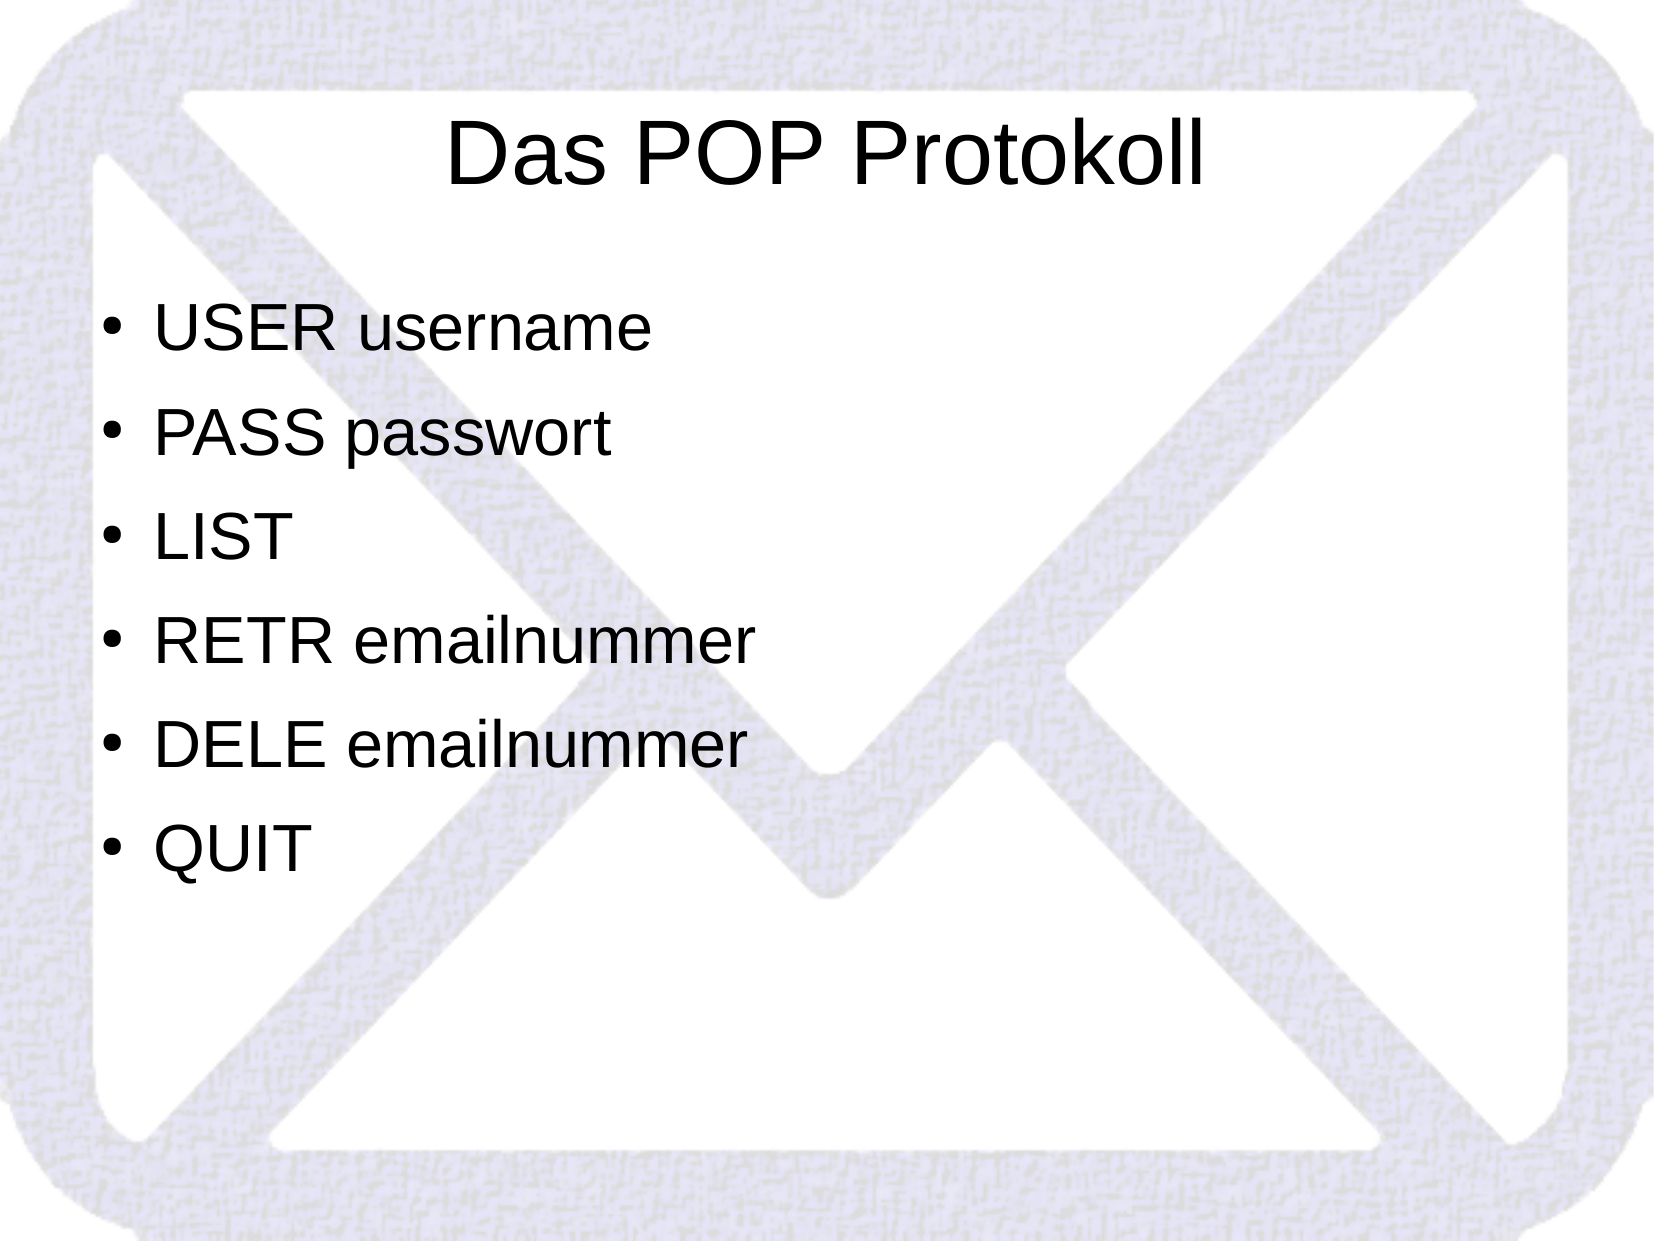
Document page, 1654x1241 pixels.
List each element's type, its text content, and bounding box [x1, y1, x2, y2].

title Das POP Protokoll [82, 49, 1571, 257]
list USER username PASS passwort LIST RETR emailnummer DELE emailnummer QUIT [82, 290, 1538, 1010]
picture [0, 0, 1654, 1241]
